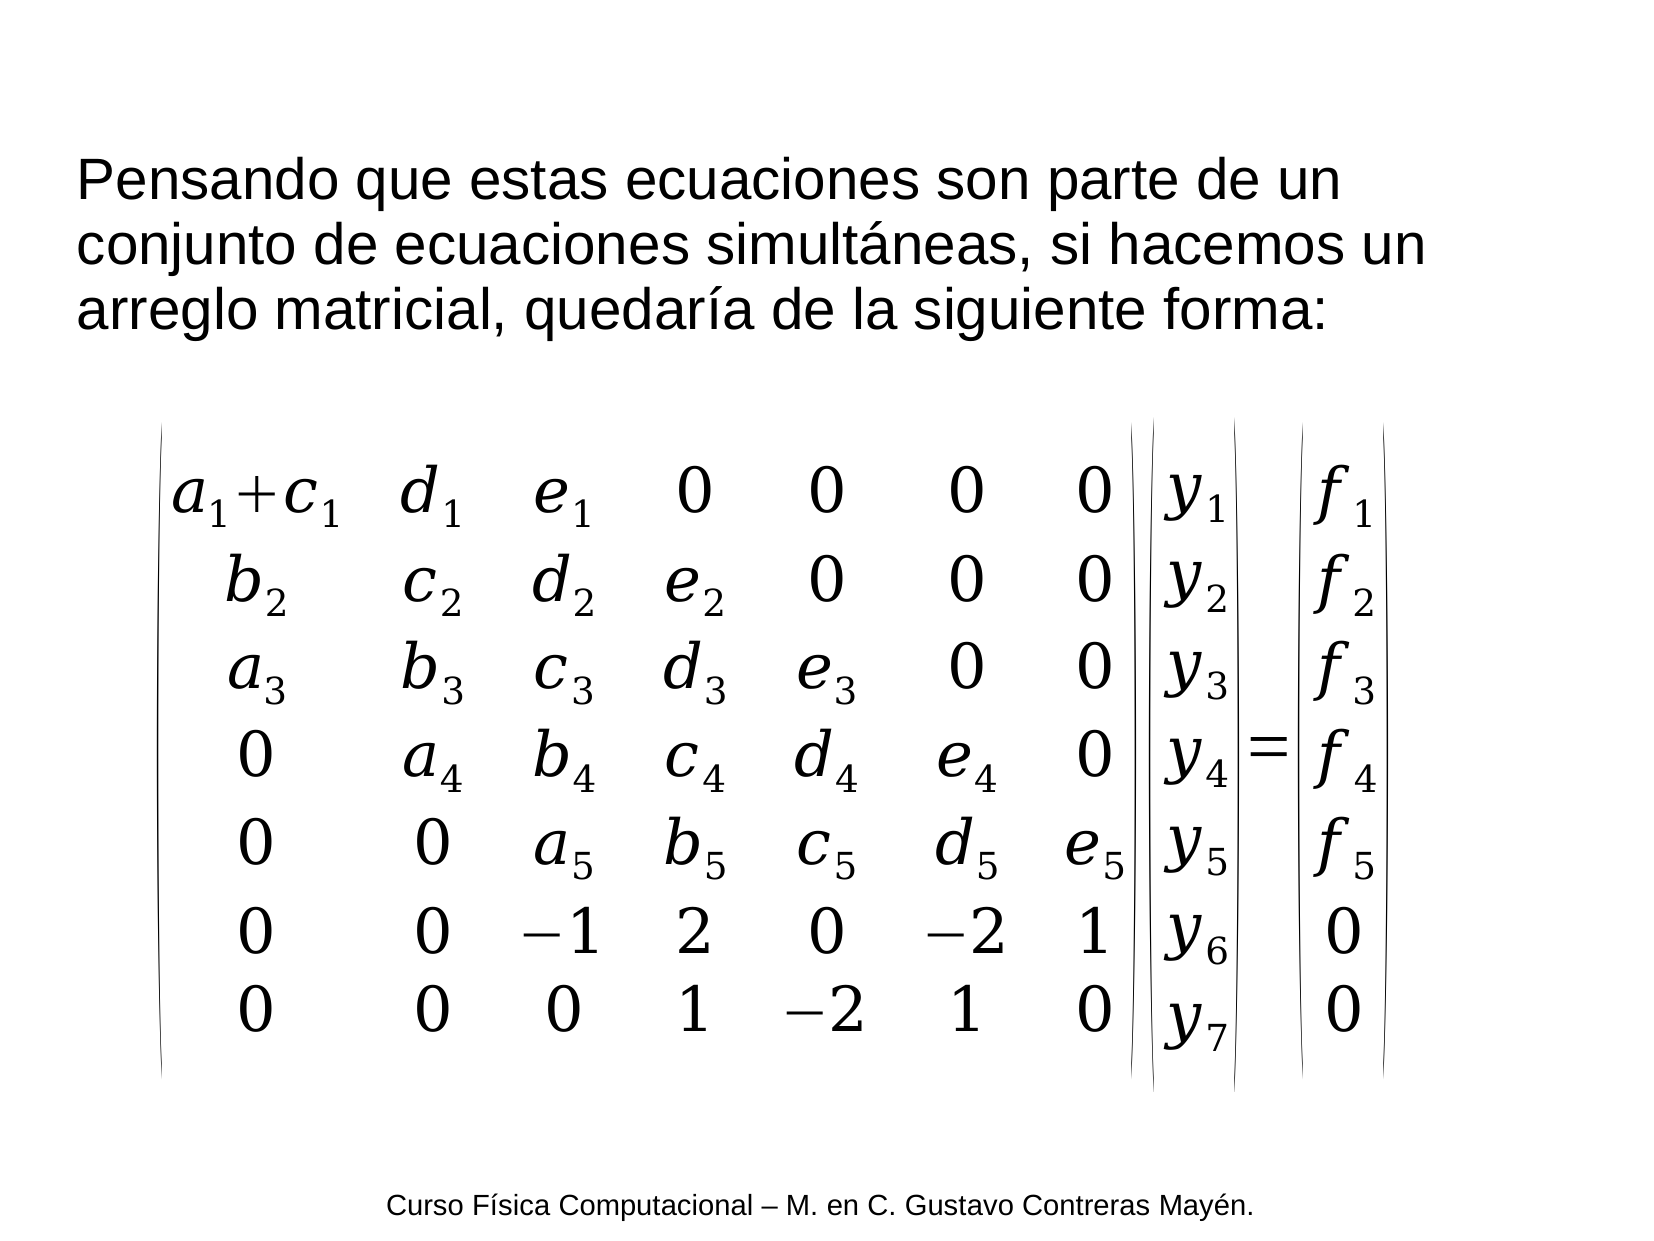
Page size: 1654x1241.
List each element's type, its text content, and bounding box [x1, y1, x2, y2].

text_box Pensando que estas ecuaciones son parte de un conjunto de ecuaciones simultáneas, si hacemos un arreglo matricial, quedaría de la siguiente forma: [76, 118, 1565, 371]
chart [147, 413, 1398, 1092]
